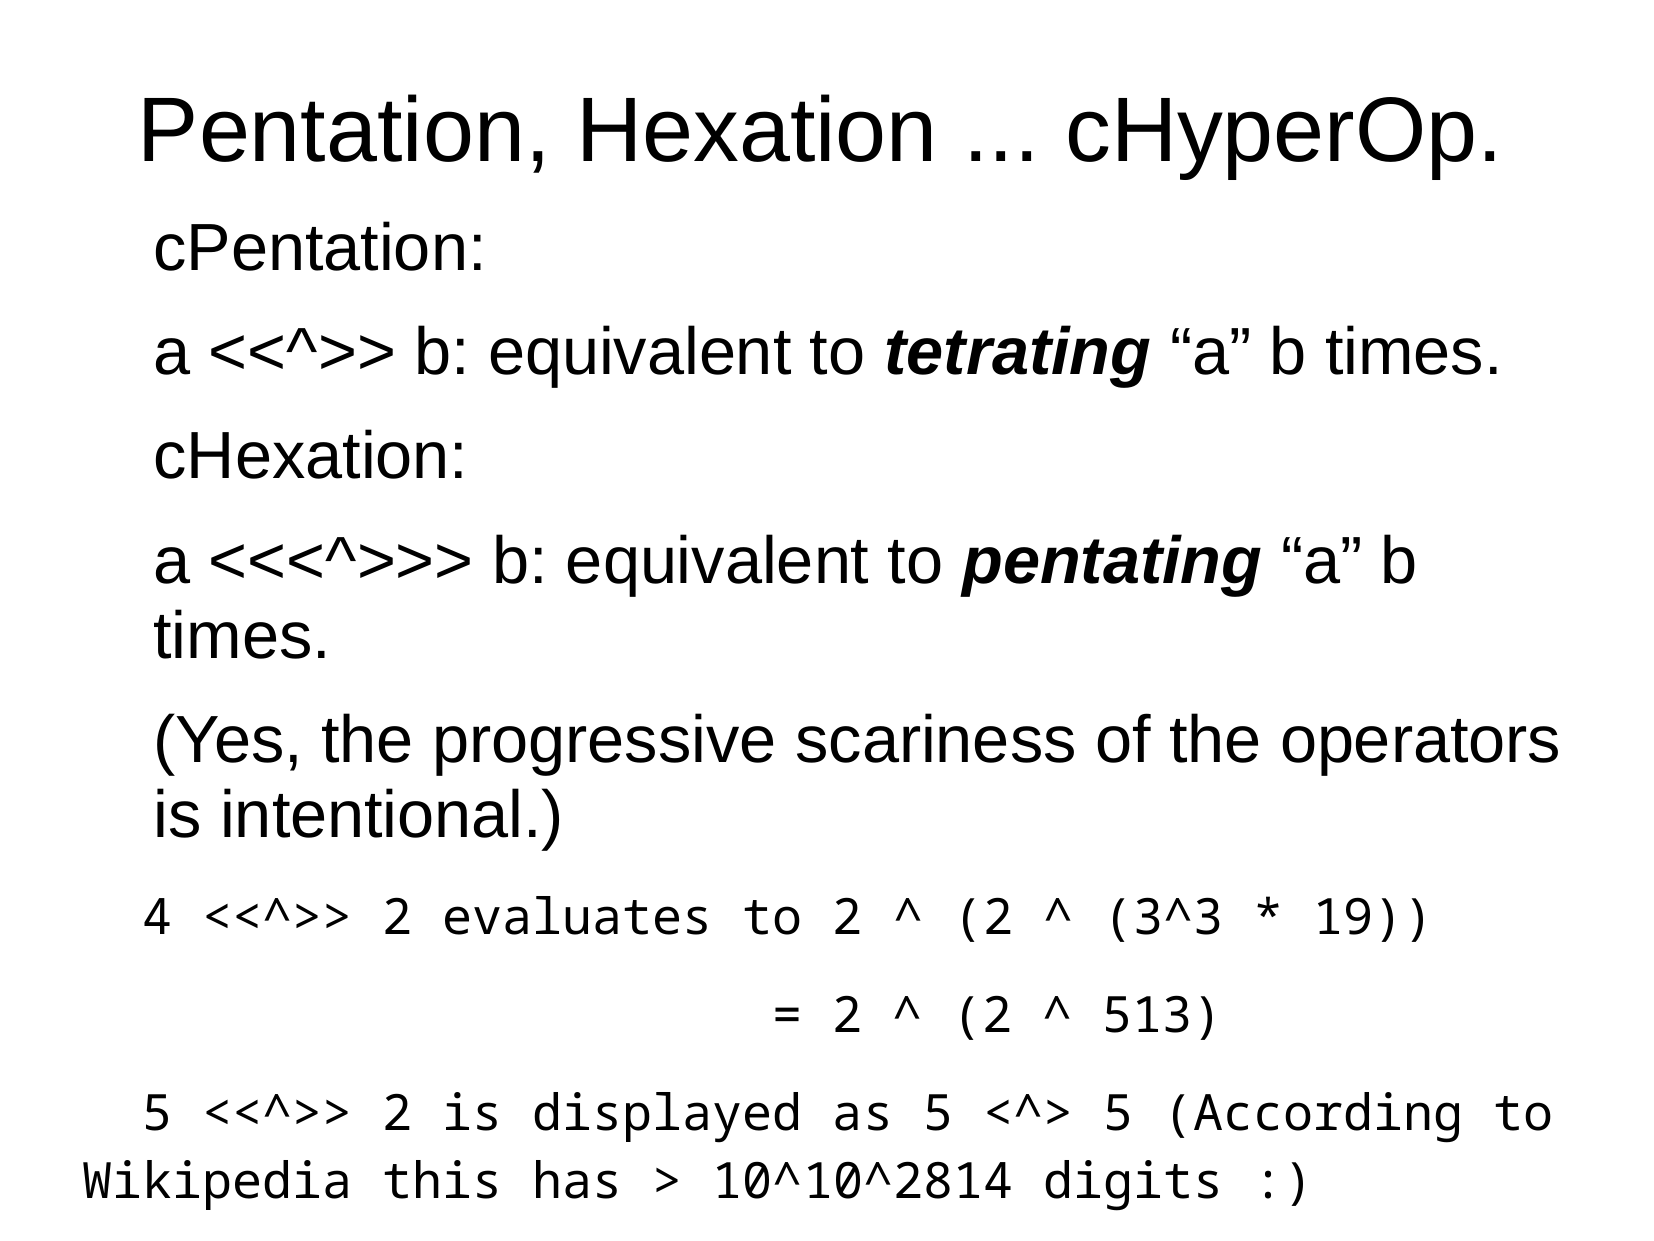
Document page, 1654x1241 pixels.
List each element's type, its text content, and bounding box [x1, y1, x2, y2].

title Pentation, Hexation ... cHyperOp. [82, 49, 1561, 210]
list cPentation: a <<^>> b: equivalent to tetrating “a” b times. cHexation: a <<<^>>> b: equivalent to pentating “a” b times. (Yes, the progressive scariness of the operators is intentional.) 4 <<^>> 2 evaluates to 2 ^ (2 ^ (3^3 * 19)) = 2 ^ (2 ^ 513) 5 <<^>> 2 is displayed as 5 <^> 5 (According to Wikipedia this has > 10^10^2814 digits :) [82, 210, 1571, 1186]
